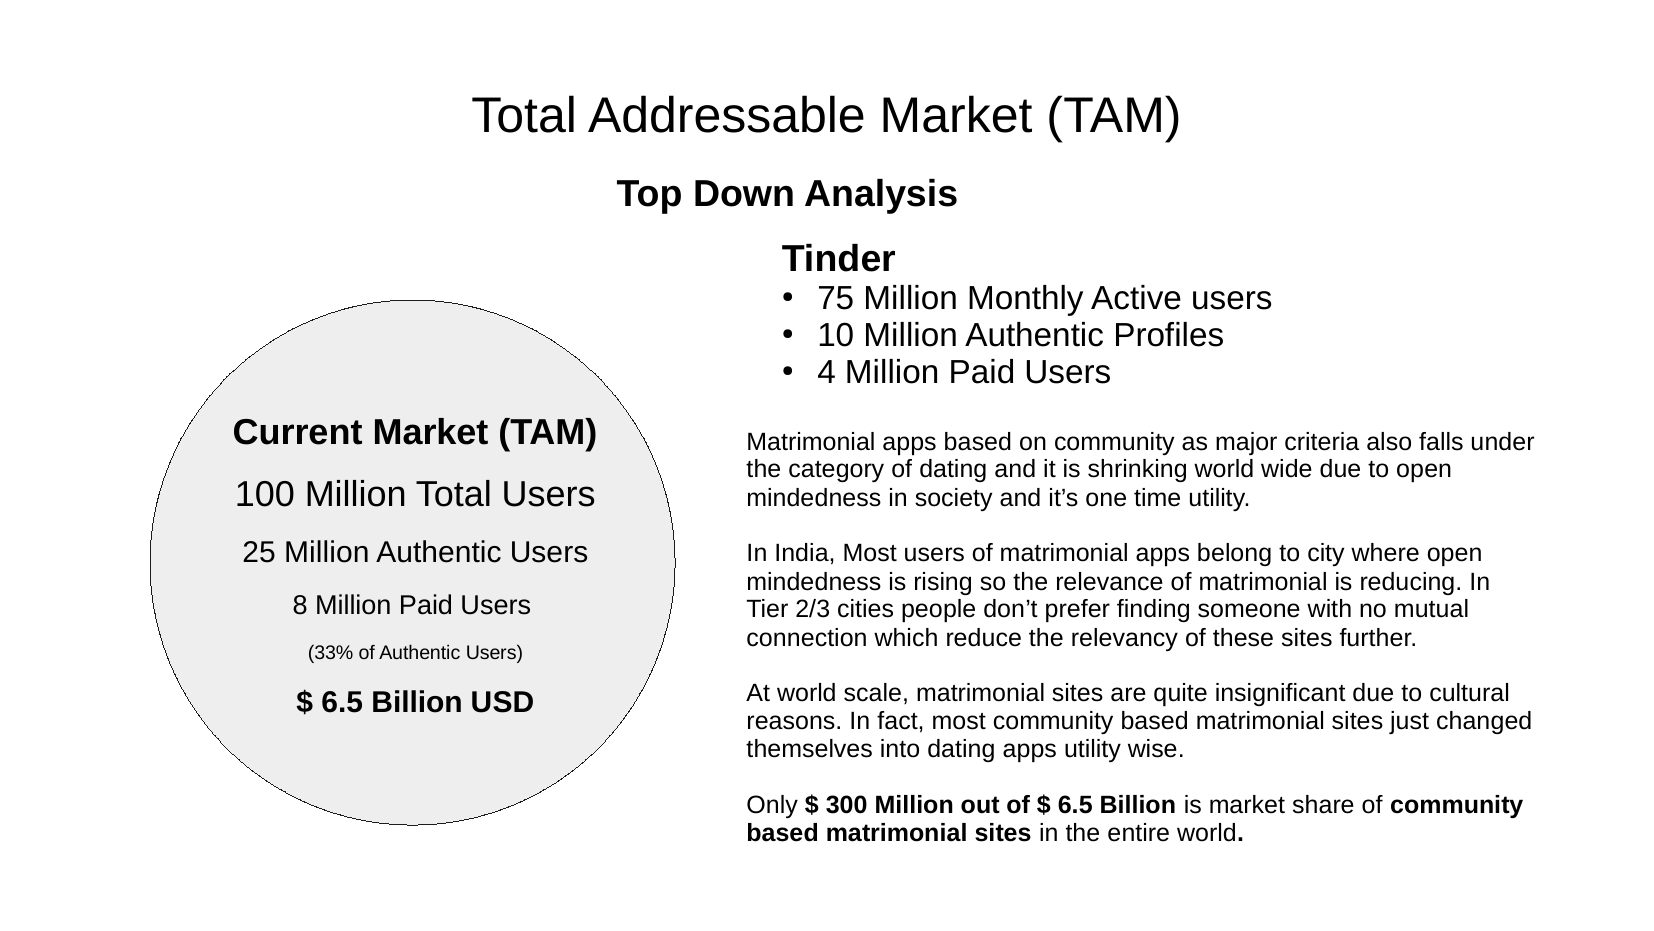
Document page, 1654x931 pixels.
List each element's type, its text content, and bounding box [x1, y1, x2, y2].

text_box [202, 720, 623, 826]
subtitle Tinder 75 Million Monthly Active users 10 Million Authentic Profiles 4 Million Paid Users Matrimonial apps based on community as major criteria also falls under the category of dating and it is shrinking world wide due to open mindedness in society and it’s one time utility. In India, Most users of matrimonial apps belong to city where open mindedness is rising so the relevance of matrimonial is reducing. In Tier 2/3 cities people don’t prefer finding someone with no mutual connection which reduce the relevancy of these sites further. At world scale, matrimonial sites are quite insignificant due to cultural reasons. In fact, most community based matrimonial sites just changed themselves into dating apps utility wise. Only $ 300 Million out of $ 6.5 Billion is market share of community based matrimonial sites in the entire world. [746, 237, 1538, 908]
text_box [630, 415, 676, 710]
text_box Top Down Analysis [525, 161, 1051, 226]
title Total Addressable Market (TAM) [82, 37, 1571, 193]
text_box [197, 300, 628, 412]
list Current Market (TAM) 100 Million Total Users 25 Million Authentic Users 8 Million Paid Users (33% of Authentic Users) $ 6.5 Billion USD [150, 412, 630, 720]
